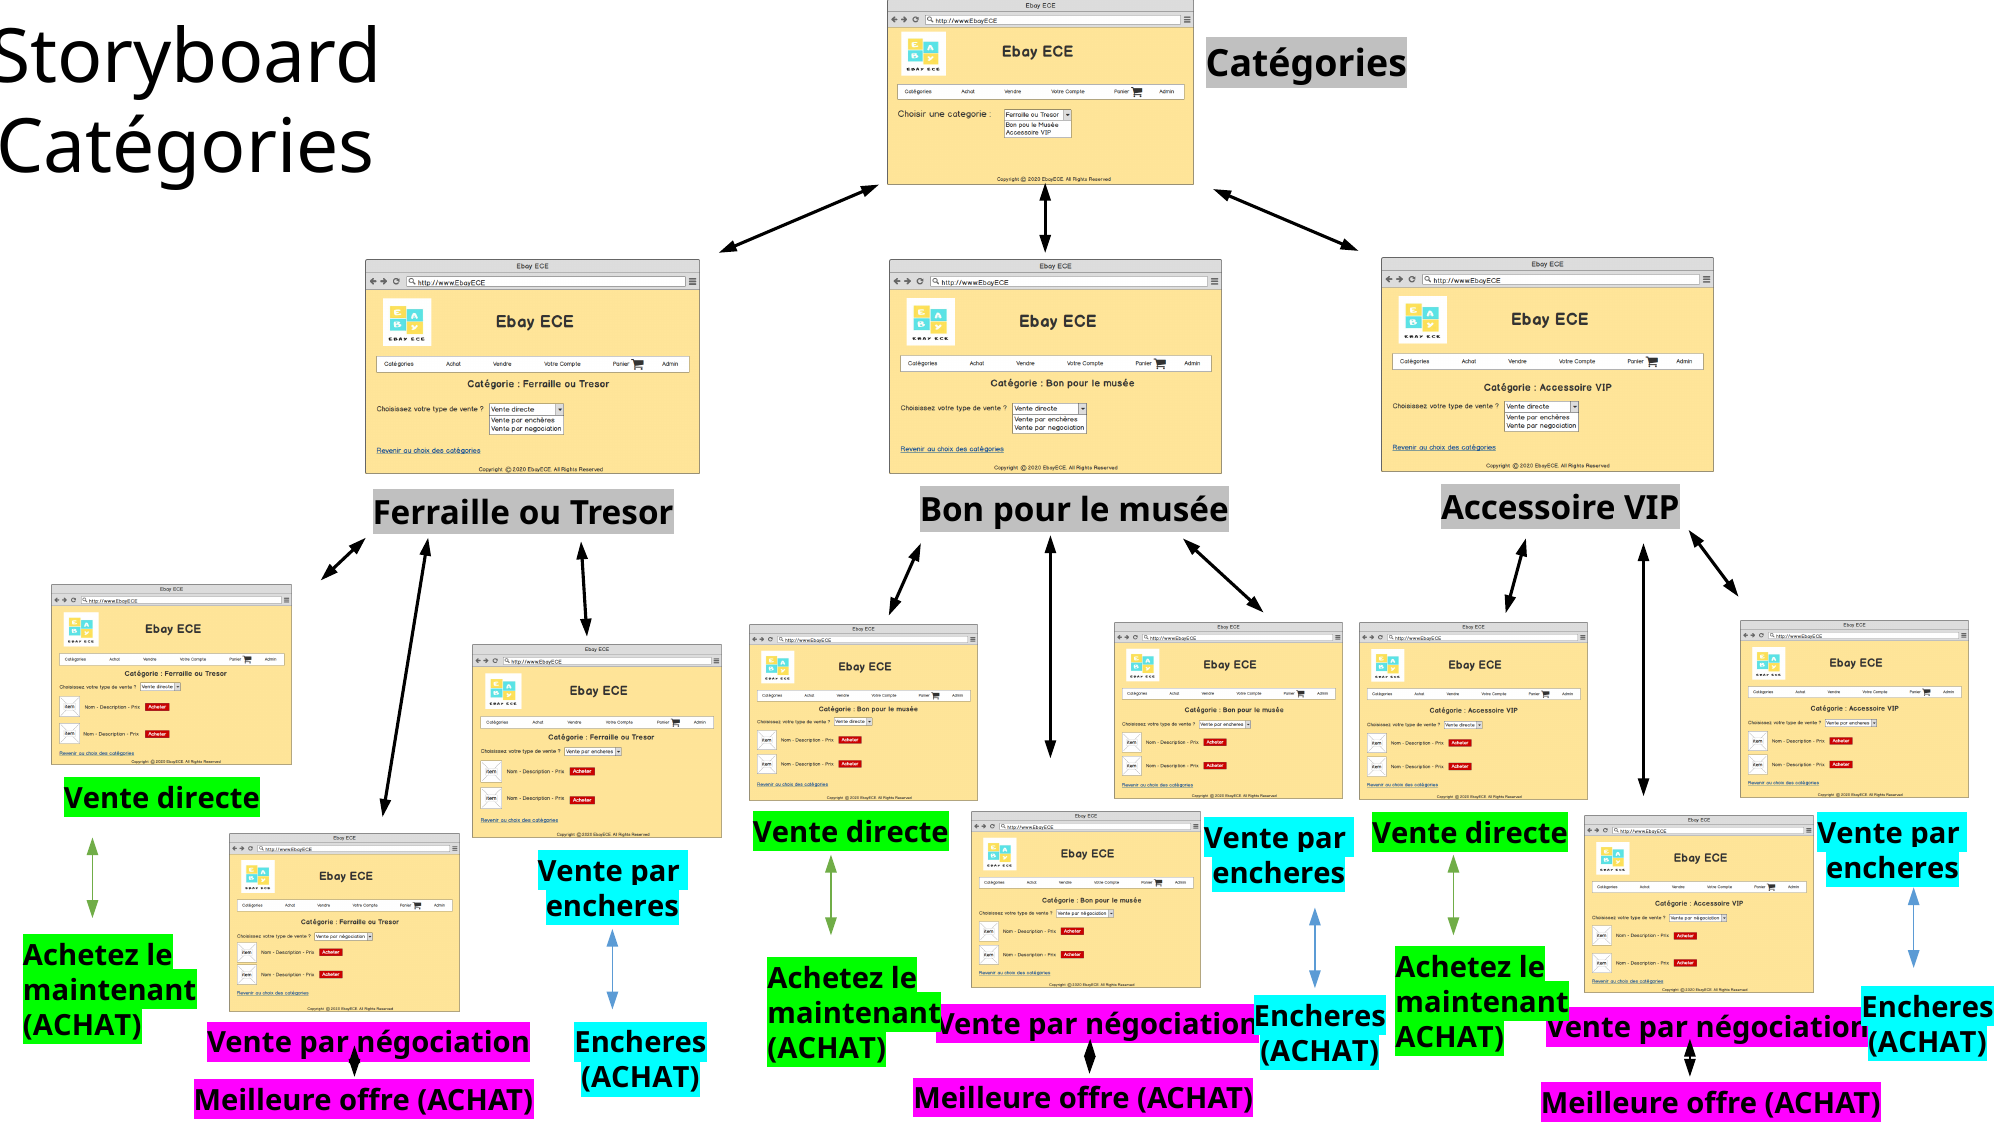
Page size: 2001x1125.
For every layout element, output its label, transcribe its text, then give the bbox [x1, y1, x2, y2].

picture [889, 259, 1222, 474]
text_box Vente par négociation [192, 1016, 534, 1067]
picture [365, 259, 700, 474]
text_box Accessoire VIP [1426, 478, 1759, 535]
picture [229, 833, 460, 1012]
text_box Vente par négociation [982, 998, 1213, 1049]
picture [1381, 257, 1714, 472]
text_box Vente directe [737, 805, 967, 856]
picture [749, 624, 978, 802]
picture [51, 584, 292, 765]
picture [1114, 622, 1343, 800]
text_box Vente directe [48, 771, 278, 823]
text_box Vente par encheres [506, 844, 719, 931]
text_box Vente par encheres [1716, 806, 2000, 893]
text_box Achetez le maintenant ACHAT) [1380, 940, 1609, 1062]
text_box Vente par encheres [1161, 811, 1396, 898]
text_box Vente par négociation [1609, 1001, 1821, 1052]
picture [1584, 815, 1814, 993]
text_box Storyboard Catégories [0, 0, 417, 197]
text_box Bon pour le musée [904, 480, 1286, 537]
picture [472, 645, 722, 838]
text_box Encheres (ACHAT) [1821, 980, 2000, 1067]
text_box Meilleure offre (ACHAT) [178, 1073, 573, 1125]
text_box Vente directe [1357, 806, 1586, 857]
text_box Encheres (ACHAT) [1213, 989, 1427, 1076]
text_box Ferraille ou Tresor [357, 483, 779, 539]
text_box Encheres (ACHAT) [534, 1016, 747, 1103]
picture [887, 0, 1194, 185]
picture [1359, 622, 1588, 800]
text_box Meilleure offre (ACHAT) [1525, 1076, 1921, 1125]
picture [1740, 620, 1969, 798]
text_box Achetez le maintenant (ACHAT) [752, 951, 982, 1073]
text_box Achetez le maintenant (ACHAT) [7, 928, 237, 1051]
text_box Meilleure offre (ACHAT) [898, 1072, 1293, 1123]
text_box Catégories [1190, 31, 1454, 93]
picture [971, 811, 1201, 989]
